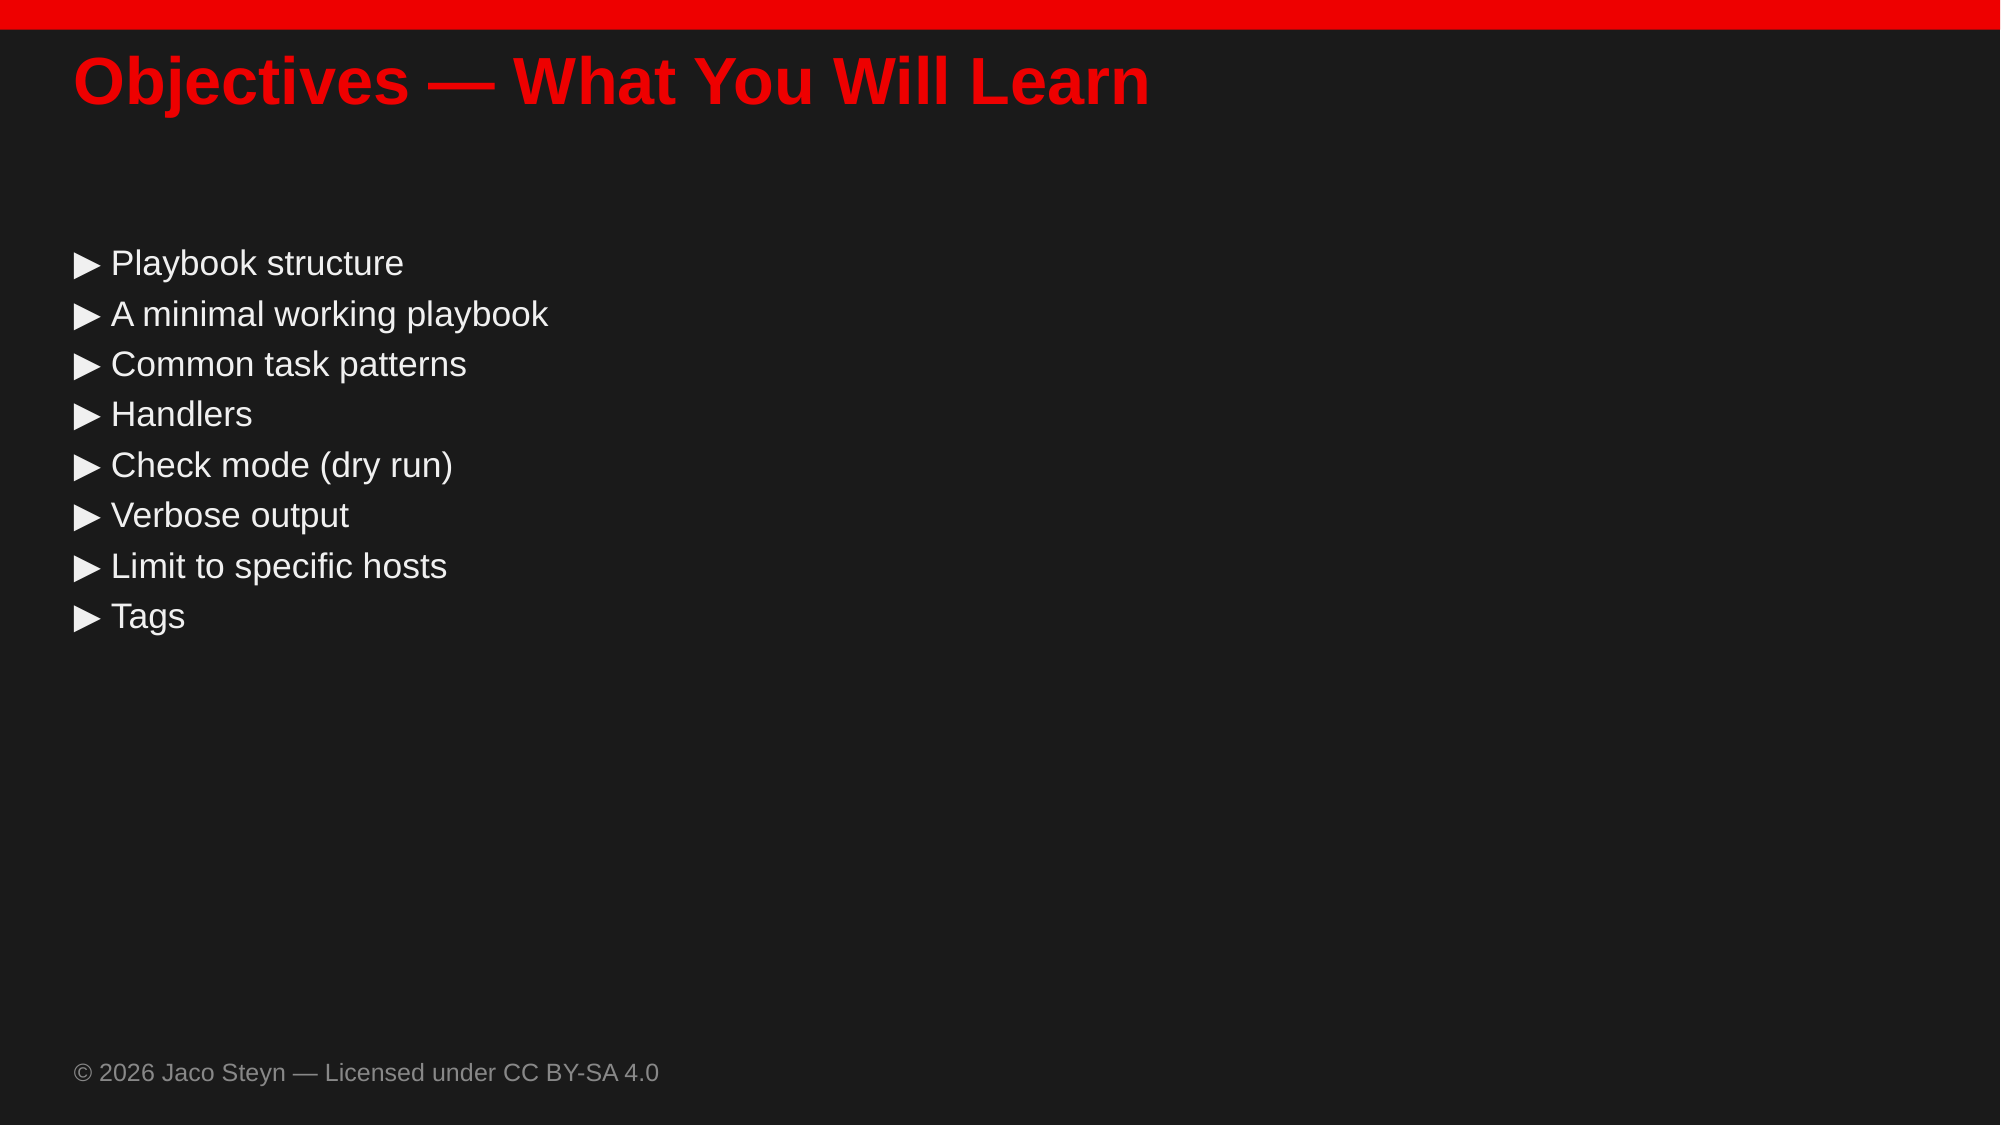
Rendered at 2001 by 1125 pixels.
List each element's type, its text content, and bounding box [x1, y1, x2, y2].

text_box © 2026 Jaco Steyn — Licensed under CC BY-SA 4.0 [59, 1051, 1942, 1093]
text_box Objectives — What You Will Learn [59, 36, 1942, 208]
text_box [0, 0, 2001, 30]
text_box ▶ Playbook structure ▶ A minimal working playbook ▶ Common task patterns ▶ Handlers ▶ Check mode (dry run) ▶ Verbose output ▶ Limit to specific hosts ▶ Tags [59, 236, 1942, 1037]
